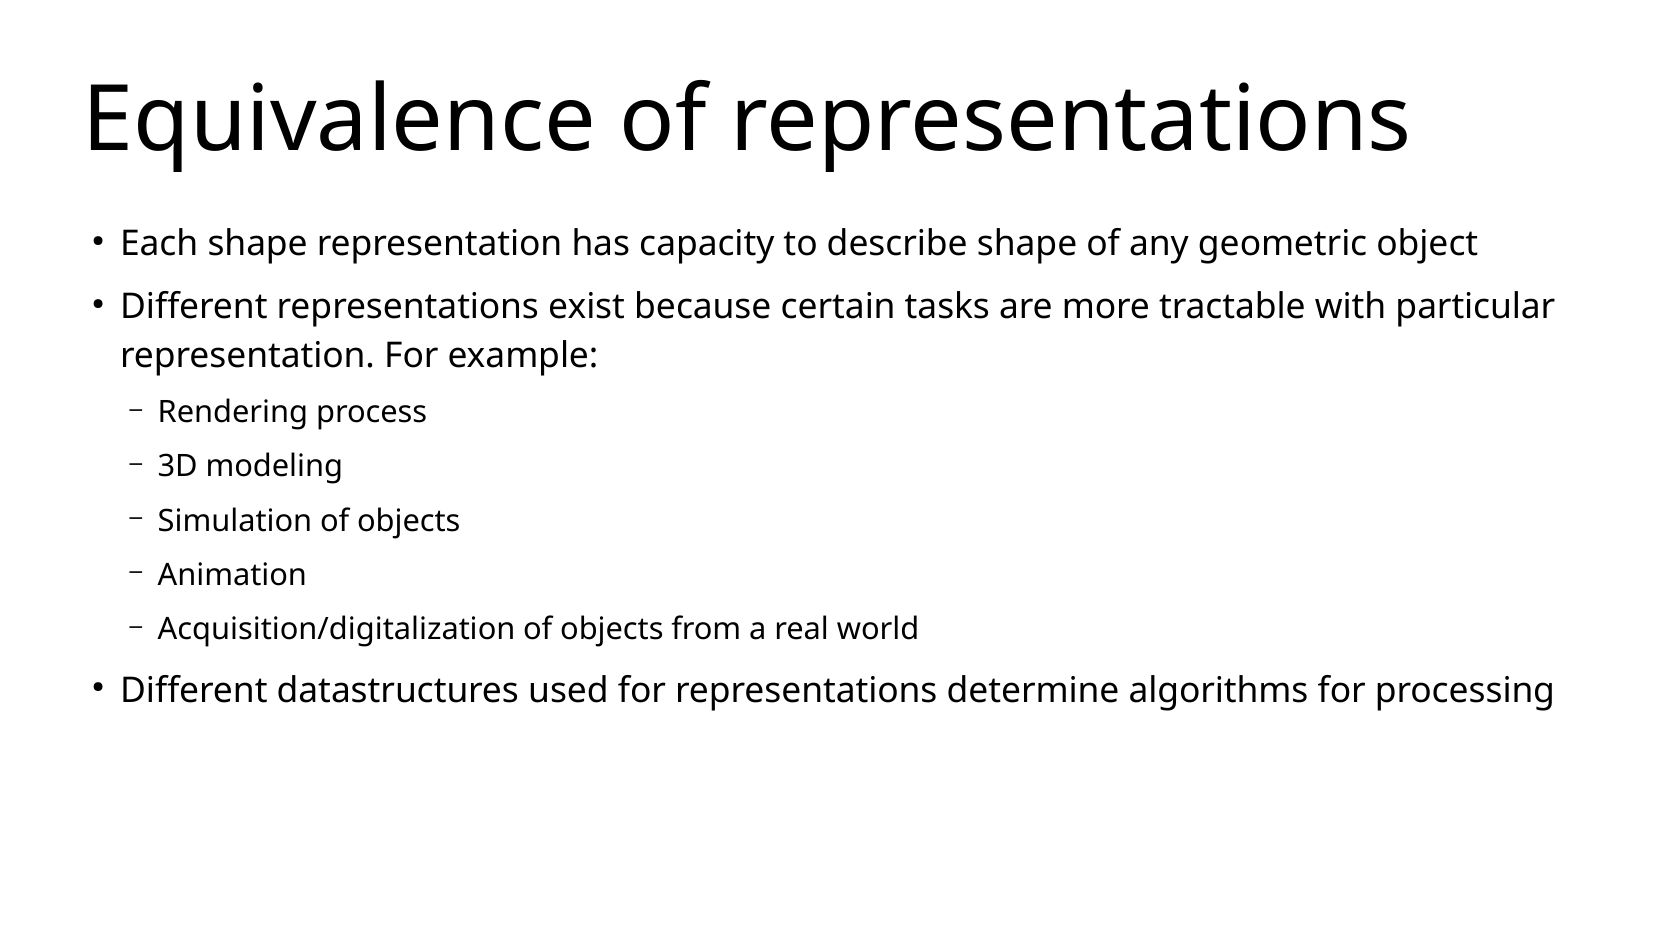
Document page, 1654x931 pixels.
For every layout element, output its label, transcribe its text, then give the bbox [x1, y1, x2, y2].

title Equivalence of representations [82, 37, 1571, 193]
list Each shape representation has capacity to describe shape of any geometric object Different representations exist because certain tasks are more tractable with particular representation. For example: Rendering process 3D modeling Simulation of objects Animation Acquisition/digitalization of objects from a real world Different datastructures used for representations determine algorithms for processing [82, 217, 1571, 758]
